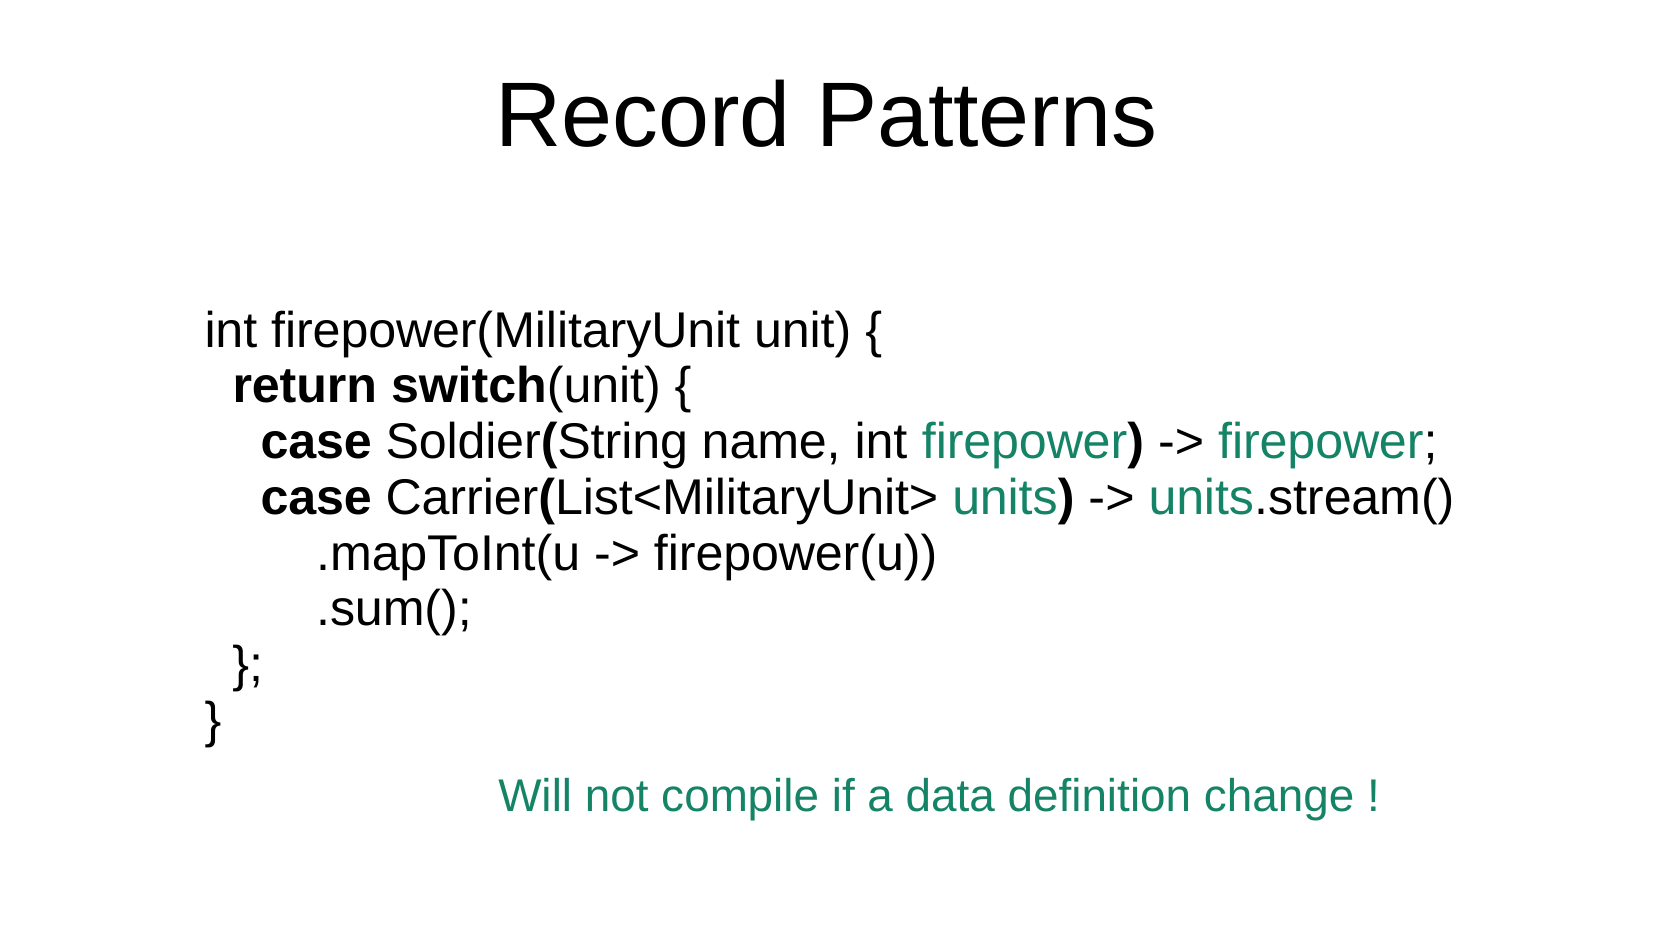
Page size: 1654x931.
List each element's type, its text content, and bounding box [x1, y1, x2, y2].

list int firepower(MilitaryUnit unit) { return switch(unit) { case Soldier(String name, int firepower) -> firepower; case Carrier(List<MilitaryUnit> units) -> units.stream() .mapToInt(u -> firepower(u)) .sum(); }; } [82, 217, 1571, 758]
title Record Patterns [82, 37, 1571, 193]
text_box Will not compile if a data definition change ! [483, 762, 1435, 829]
